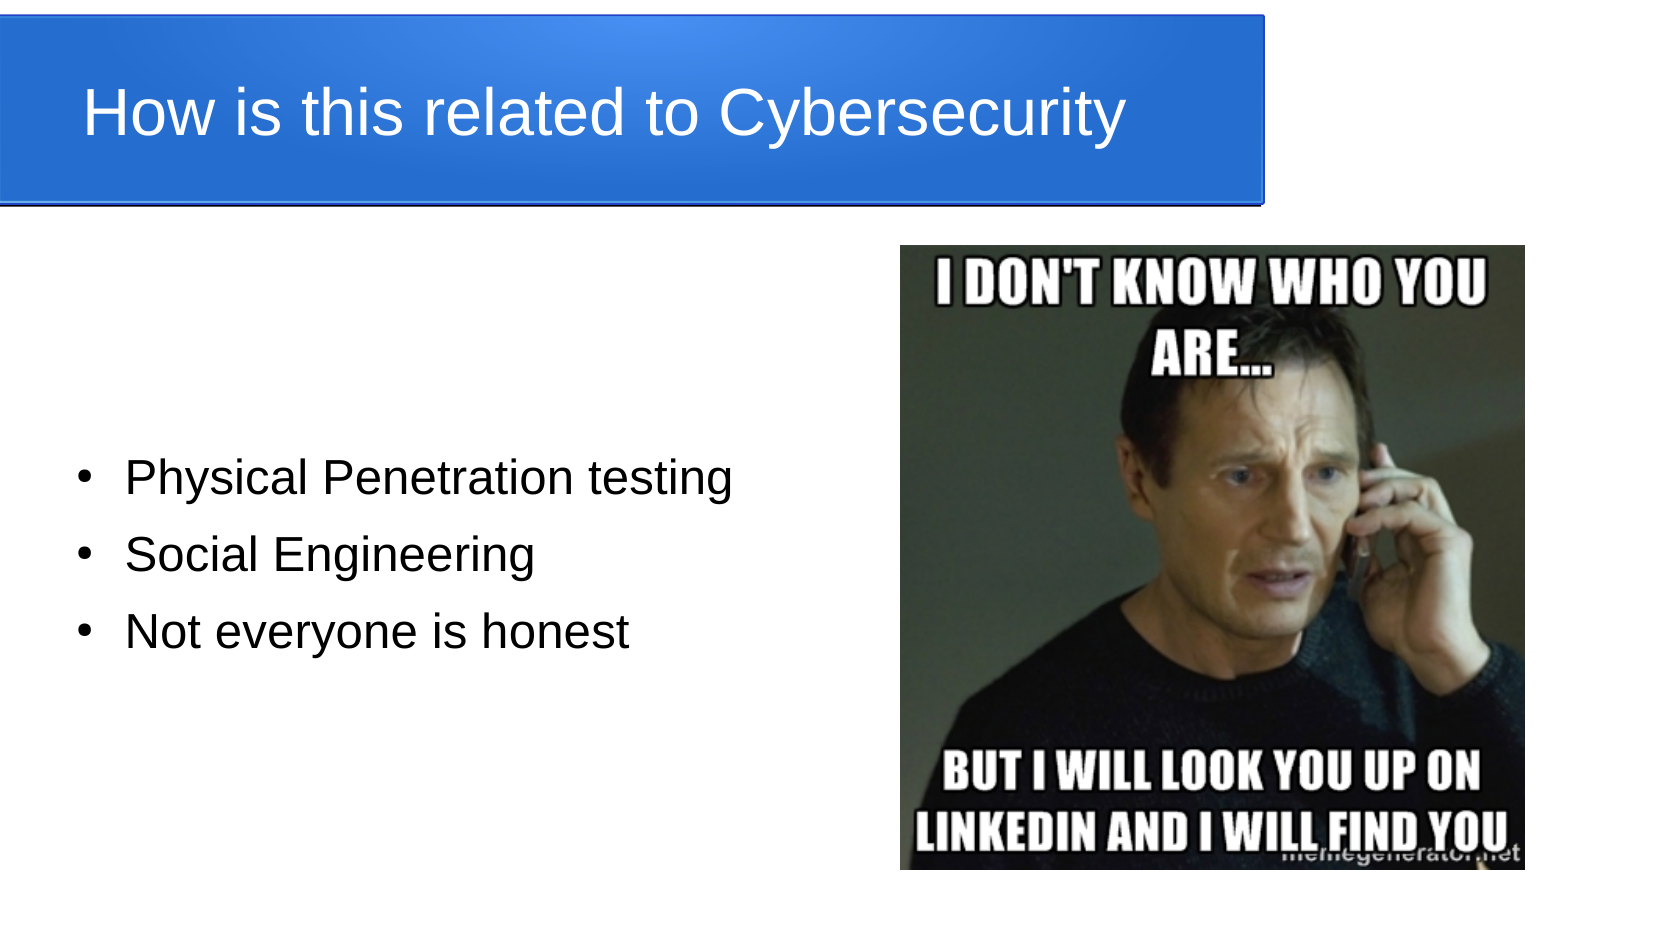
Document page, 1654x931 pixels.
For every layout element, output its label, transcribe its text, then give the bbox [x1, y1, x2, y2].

list Physical Penetration testing Social Engineering Not everyone is honest [60, 450, 833, 661]
picture [900, 245, 1525, 871]
title How is this related to Cybersecurity [82, 35, 1235, 189]
